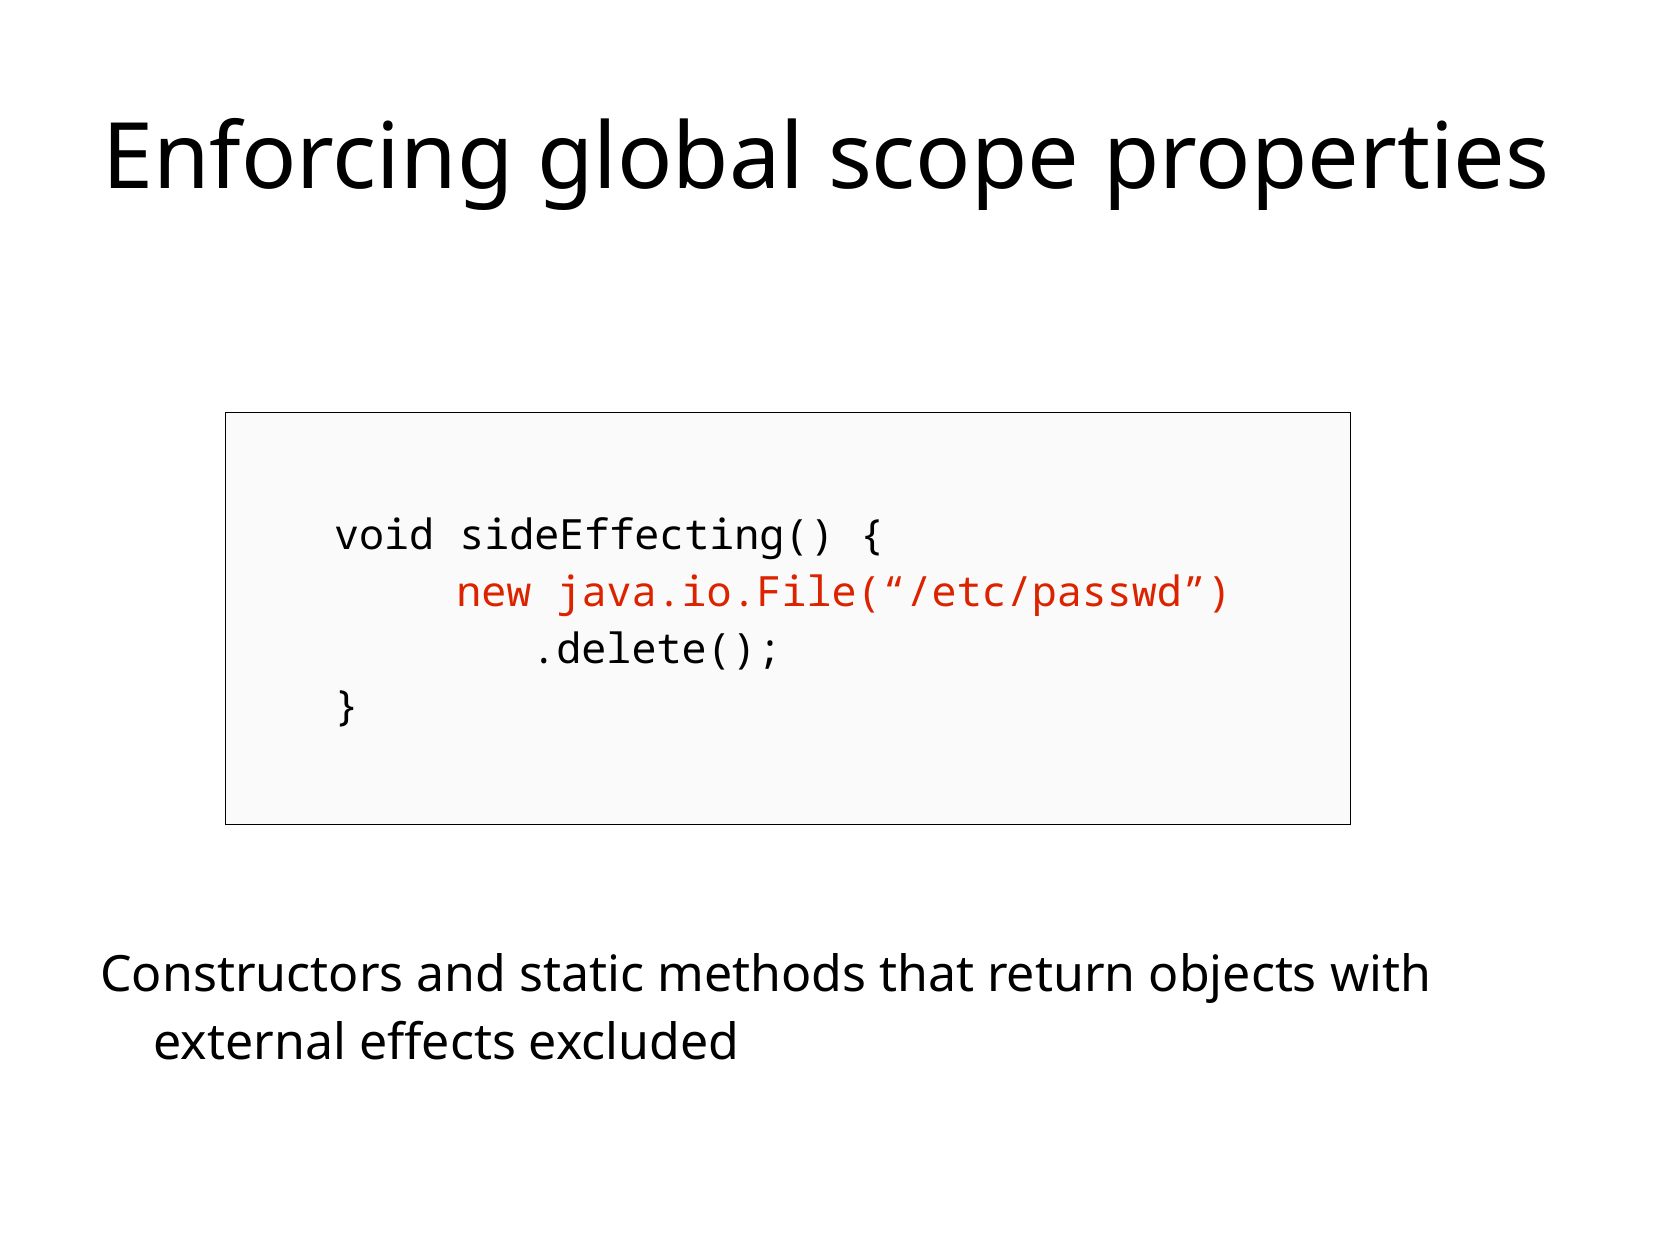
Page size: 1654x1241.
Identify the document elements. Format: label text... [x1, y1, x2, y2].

title Enforcing global scope properties [82, 56, 1571, 250]
list Constructors and static methods that return objects with external effects excluded [82, 937, 1571, 1094]
text_box void sideEffecting() { new java.io.File(“/etc/passwd”) .delete(); } [225, 412, 1351, 825]
